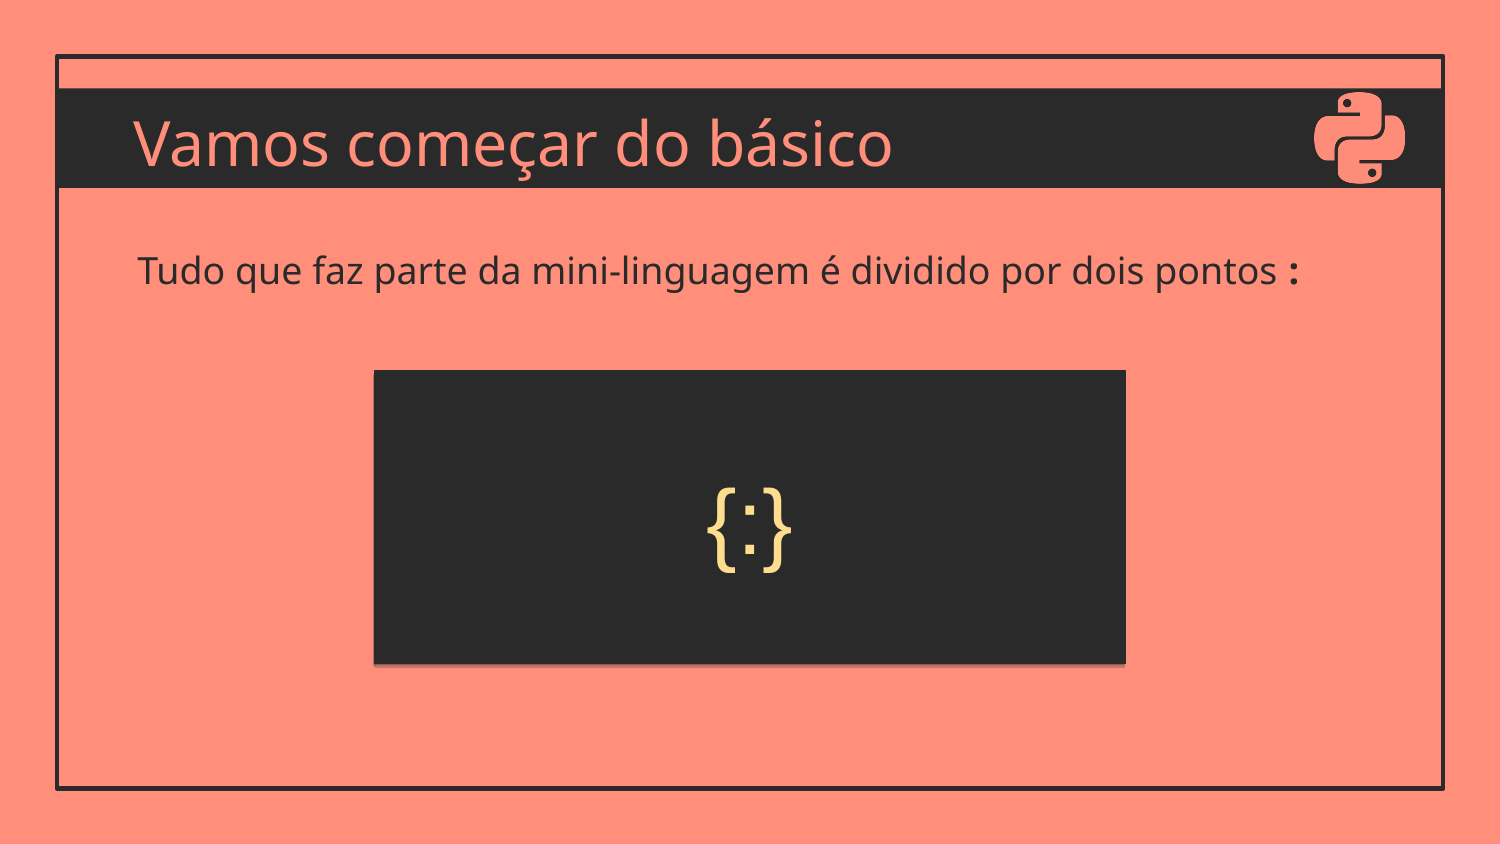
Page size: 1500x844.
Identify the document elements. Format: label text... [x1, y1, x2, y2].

title Vamos começar do básico [118, 88, 1142, 188]
picture [1314, 92, 1405, 184]
text_box {:} [374, 371, 1126, 664]
list Tudo que faz parte da mini-linguagem é dividido por dois pontos : [122, 225, 1378, 747]
